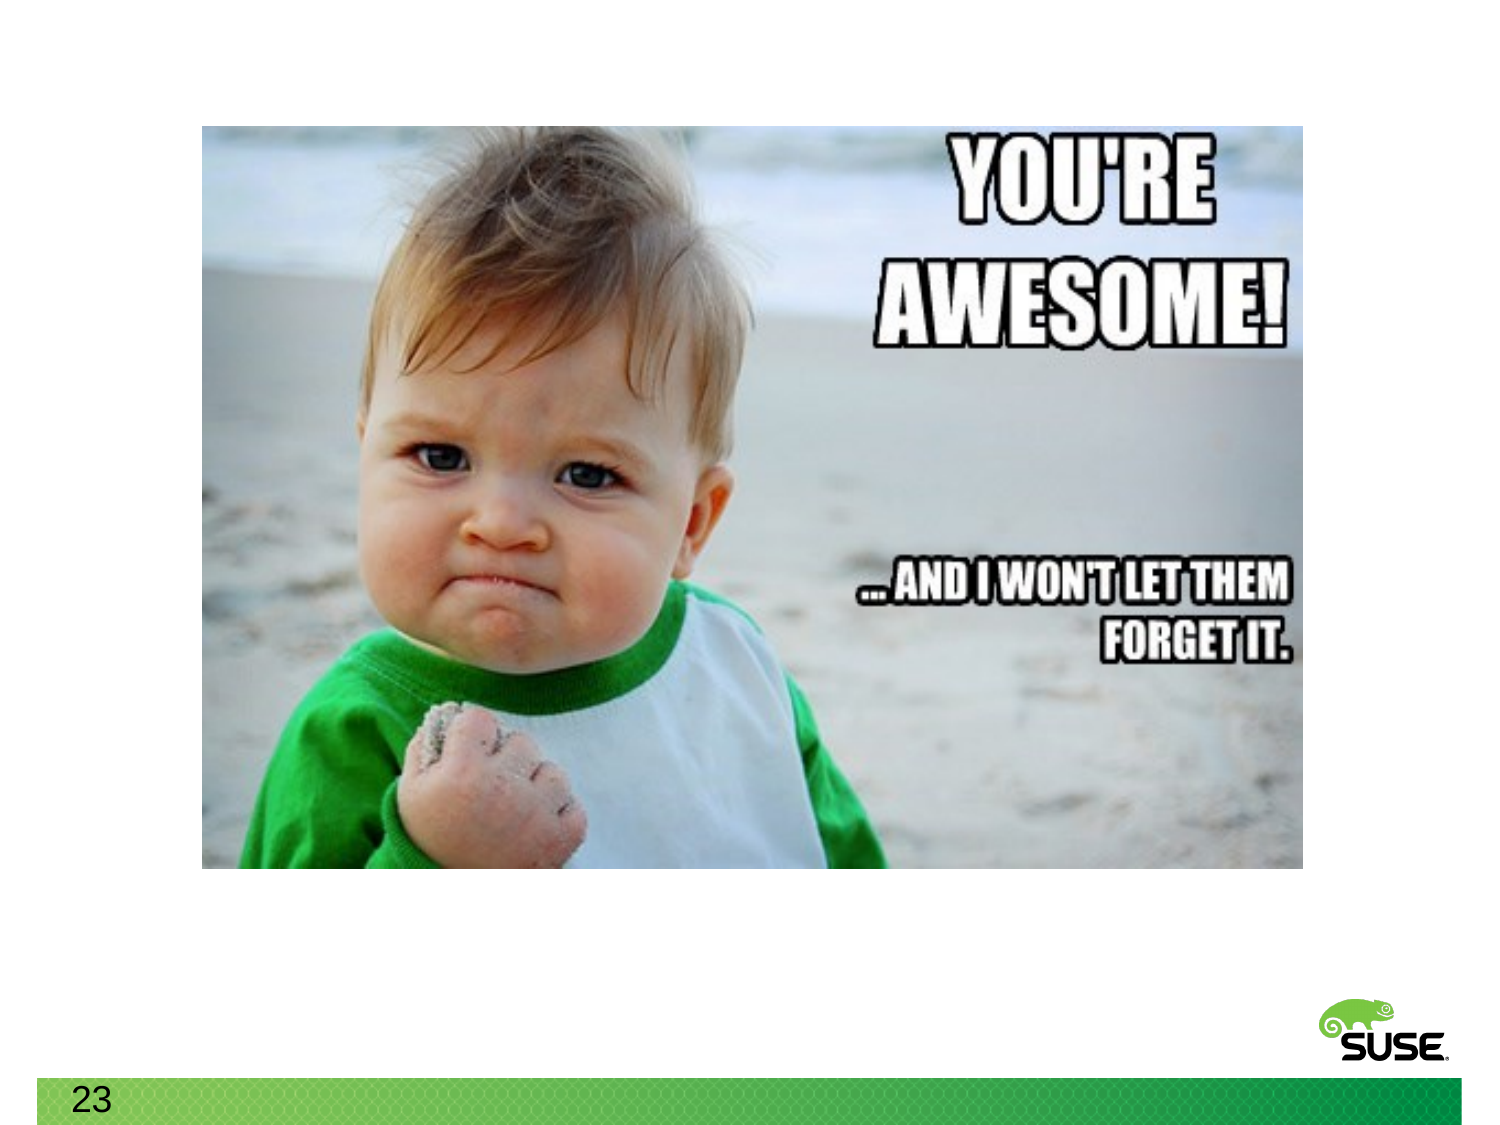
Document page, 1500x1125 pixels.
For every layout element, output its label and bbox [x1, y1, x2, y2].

picture [37, 1078, 1462, 1125]
picture [1319, 999, 1449, 1061]
picture [202, 126, 1303, 869]
